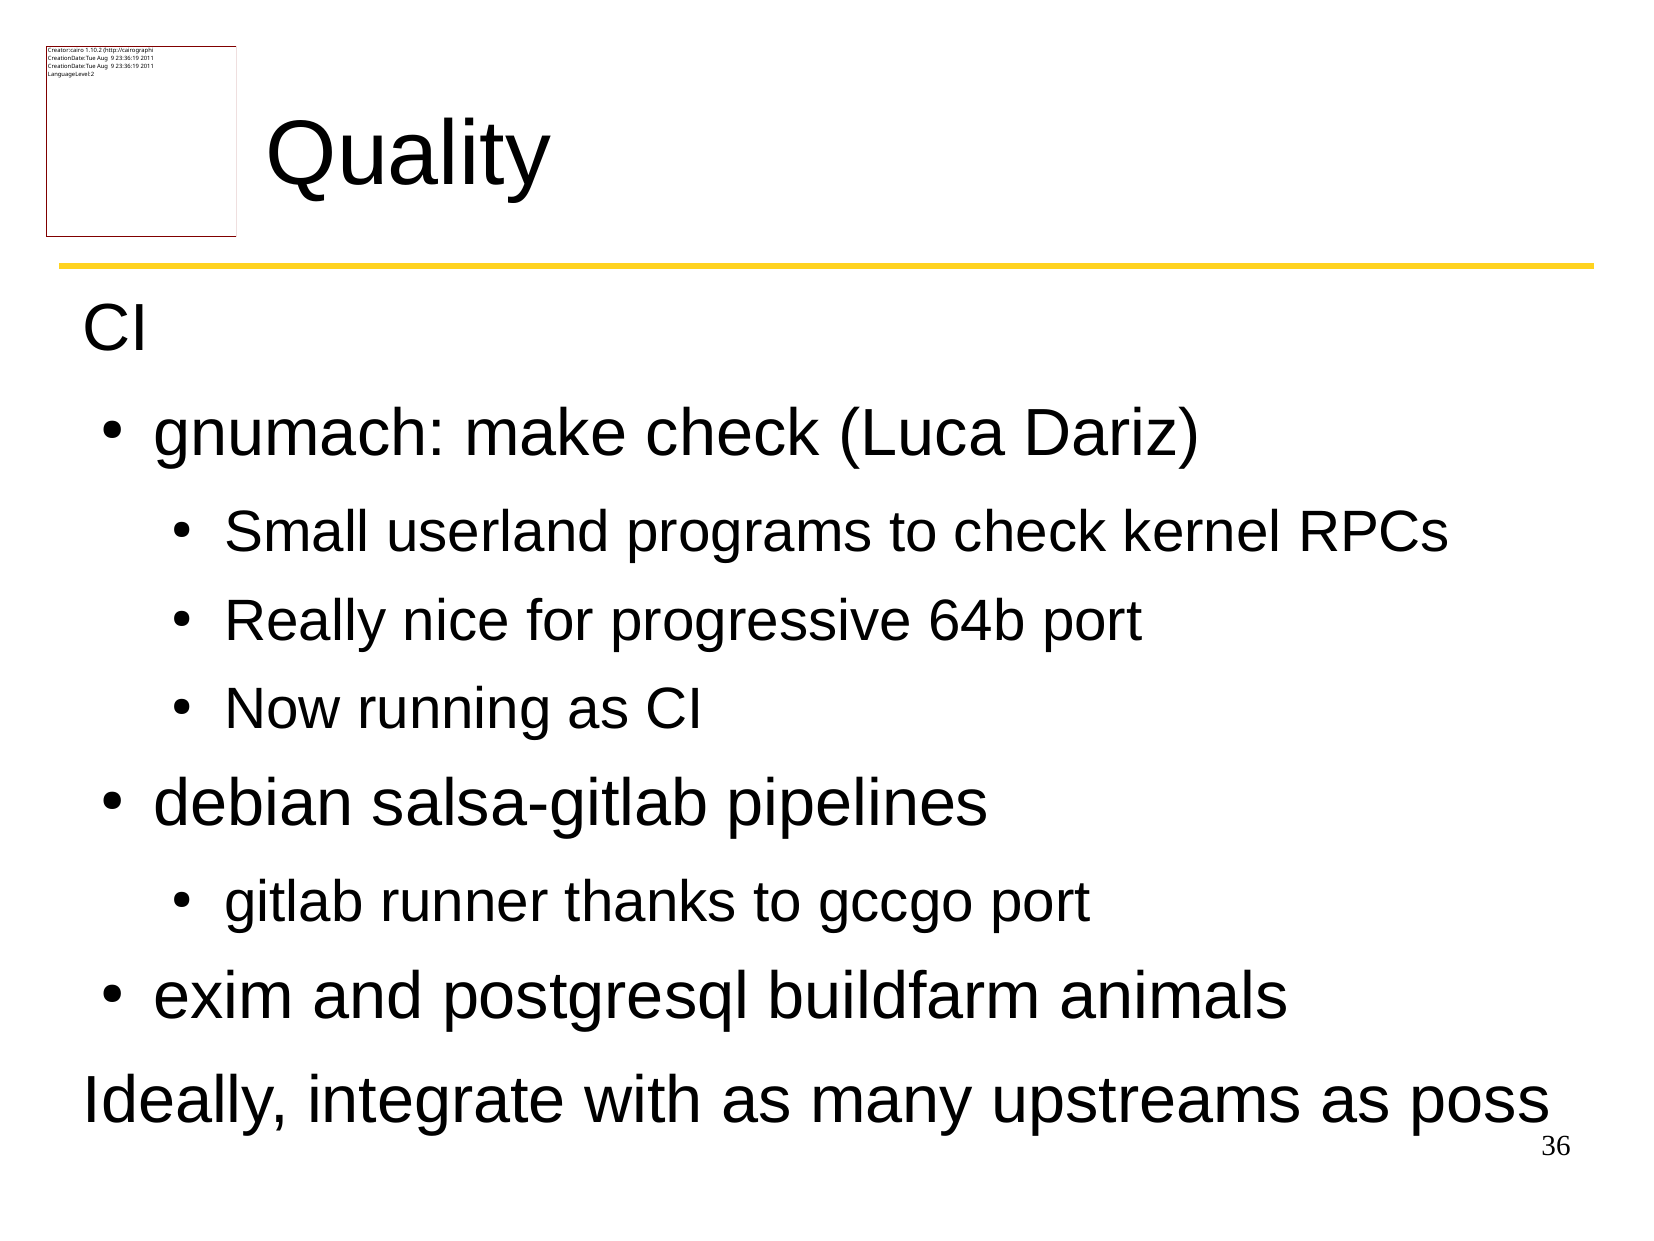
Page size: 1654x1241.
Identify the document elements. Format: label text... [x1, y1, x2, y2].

title Quality [265, 49, 1571, 257]
list CI gnumach: make check (Luca Dariz) Small userland programs to check kernel RPCs Really nice for progressive 64b port Now running as CI debian salsa-gitlab pipelines gitlab runner thanks to gccgo port exim and postgresql buildfarm animals Ideally, integrate with as many upstreams as poss [82, 290, 1571, 1152]
